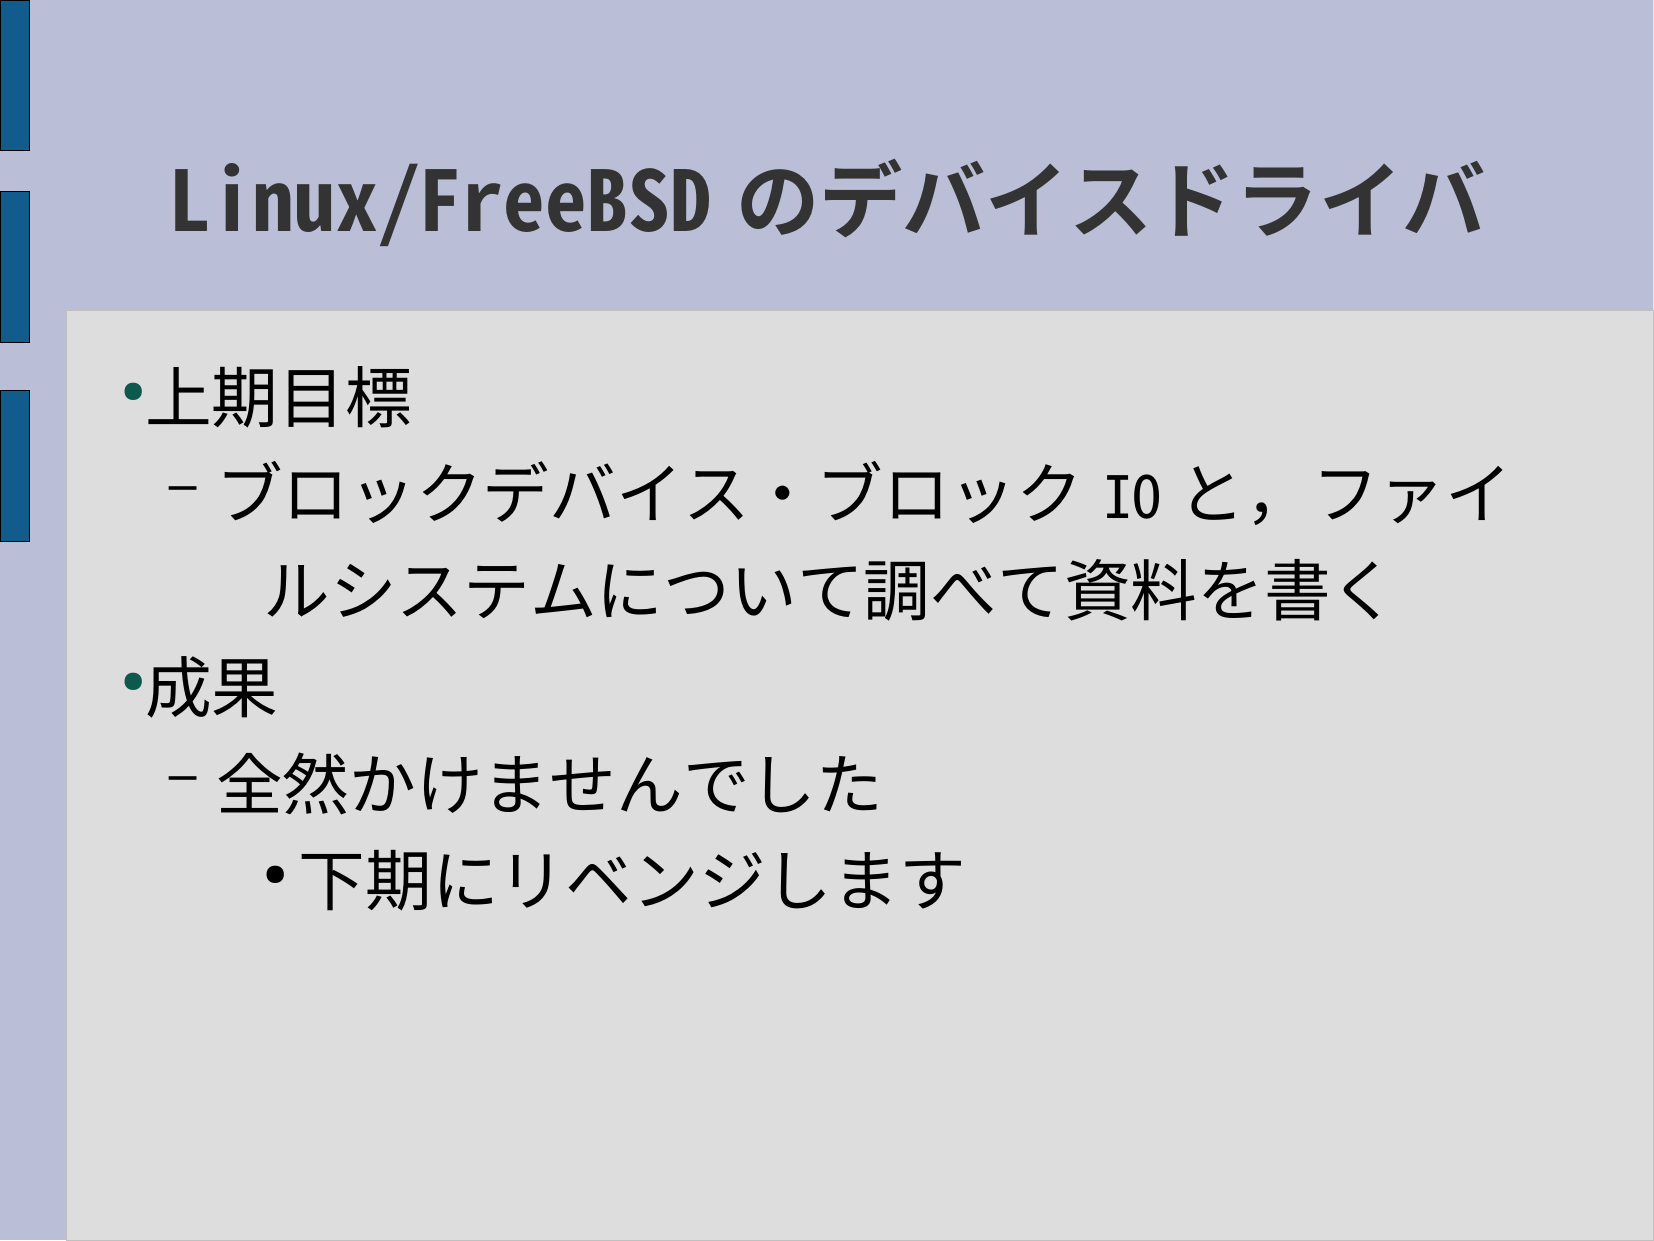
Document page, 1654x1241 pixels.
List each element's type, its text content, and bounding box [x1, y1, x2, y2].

title Linux/FreeBSDのデバイスドライバ [121, 91, 1534, 299]
list 上期目標 ブロックデバイス・ブロックIOと，ファイルシステムについて調べて資料を書く 成果 全然かけませんでした 下期にリベンジします [121, 344, 1534, 1127]
